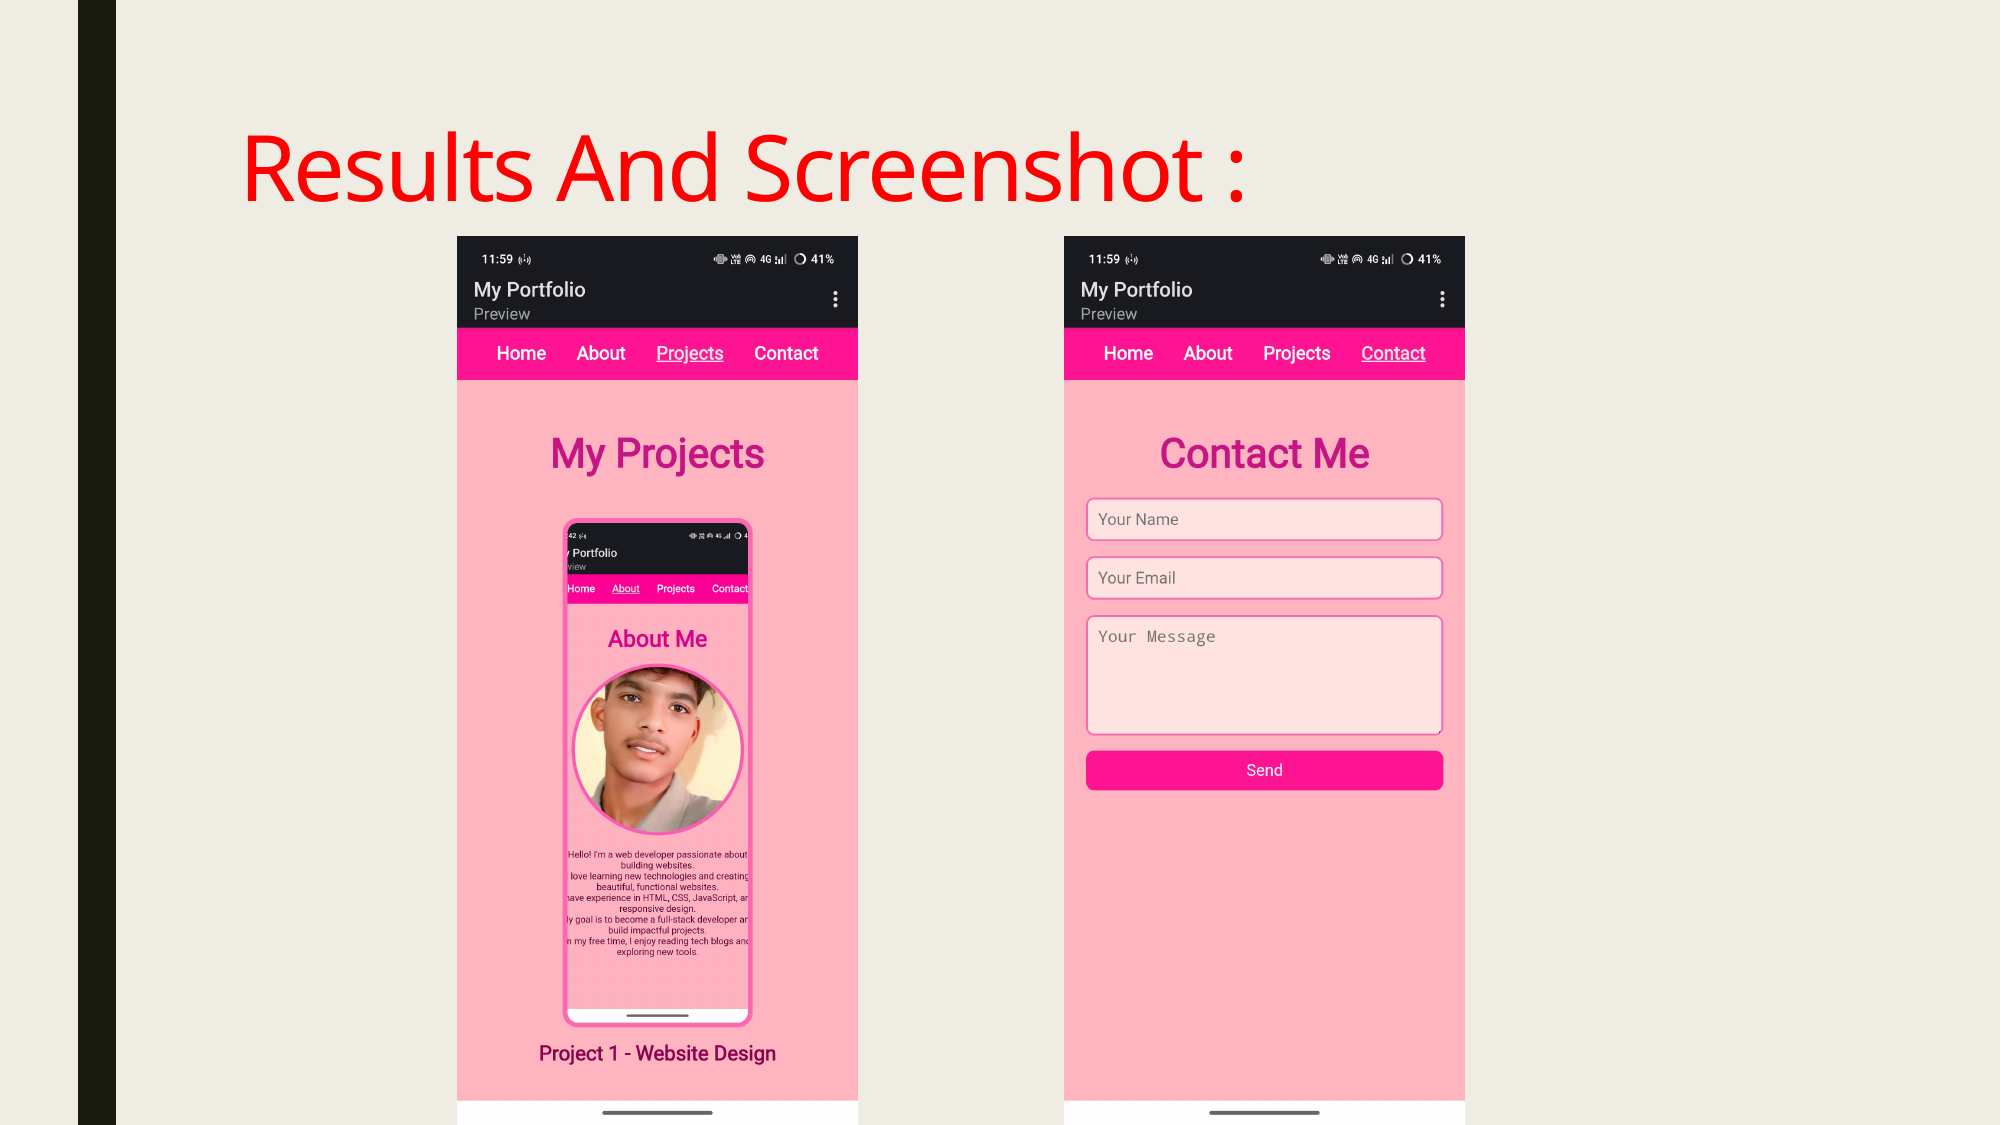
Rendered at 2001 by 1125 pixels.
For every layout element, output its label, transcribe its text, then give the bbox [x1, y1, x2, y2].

text_box Results And Screenshot : [239, 130, 1244, 200]
picture [0, 0, 2000, 1125]
